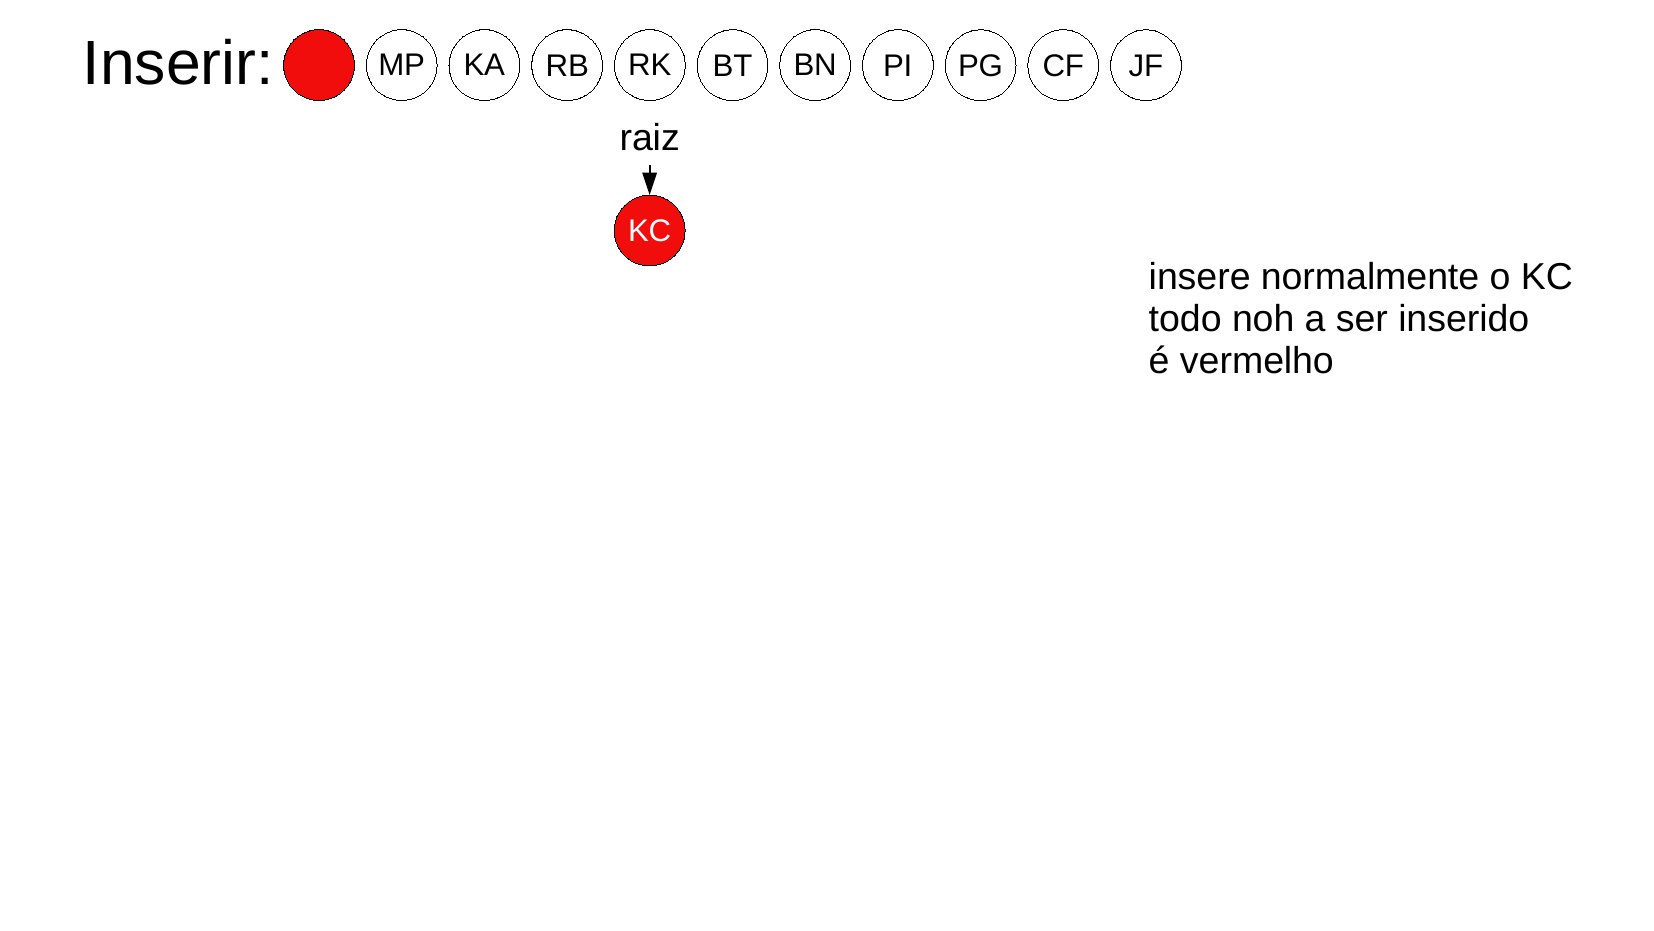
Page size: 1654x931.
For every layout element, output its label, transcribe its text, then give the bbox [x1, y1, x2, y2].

text_box RK [614, 29, 686, 101]
text_box KC [283, 29, 355, 101]
title Inserir: [82, 28, 284, 98]
text_box RB [531, 29, 603, 101]
text_box insere normalmente o KC todo noh a ser inserido é vermelho [1133, 248, 1588, 389]
text_box PI [862, 29, 934, 101]
text_box MP [366, 29, 438, 101]
text_box KA [449, 29, 520, 101]
text_box BT [697, 29, 768, 101]
text_box KC [614, 195, 686, 266]
text_box PG [945, 29, 1017, 101]
text_box raiz [604, 108, 695, 166]
text_box JF [1110, 29, 1182, 101]
text_box CF [1027, 29, 1099, 101]
text_box BN [779, 29, 851, 101]
